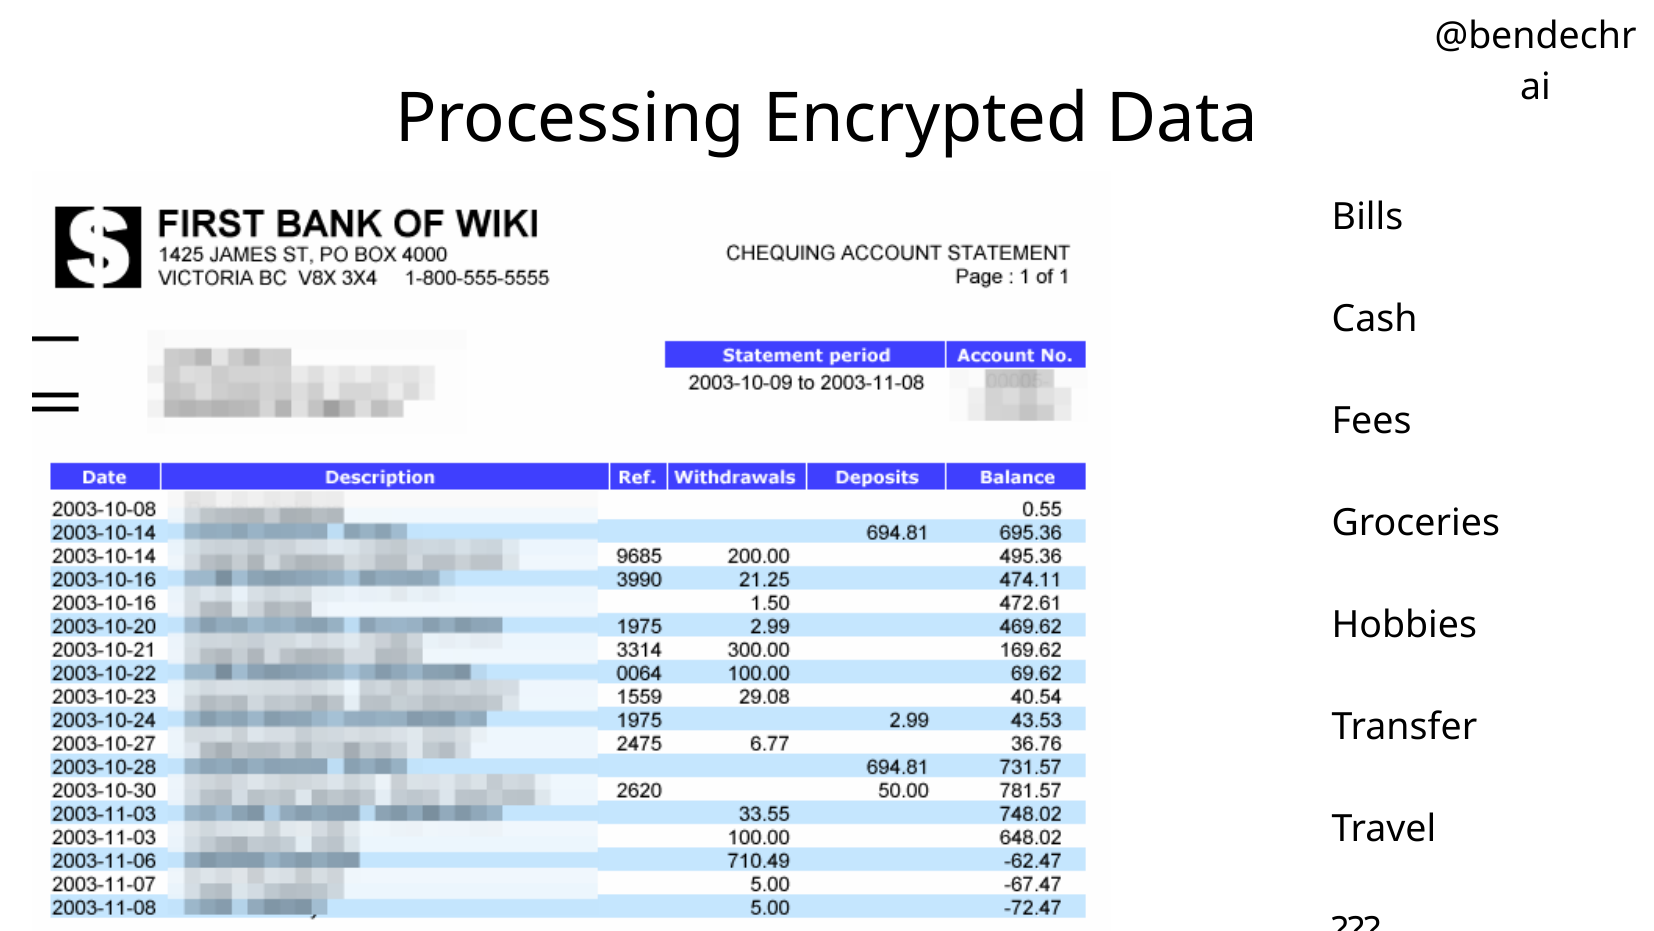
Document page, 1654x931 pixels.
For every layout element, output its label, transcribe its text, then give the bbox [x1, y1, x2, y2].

text_box Bills Cash Fees Groceries Hobbies Transfer Travel ??? [1311, 176, 1630, 848]
picture [32, 171, 1111, 931]
title Processing Encrypted Data [82, 37, 1571, 193]
